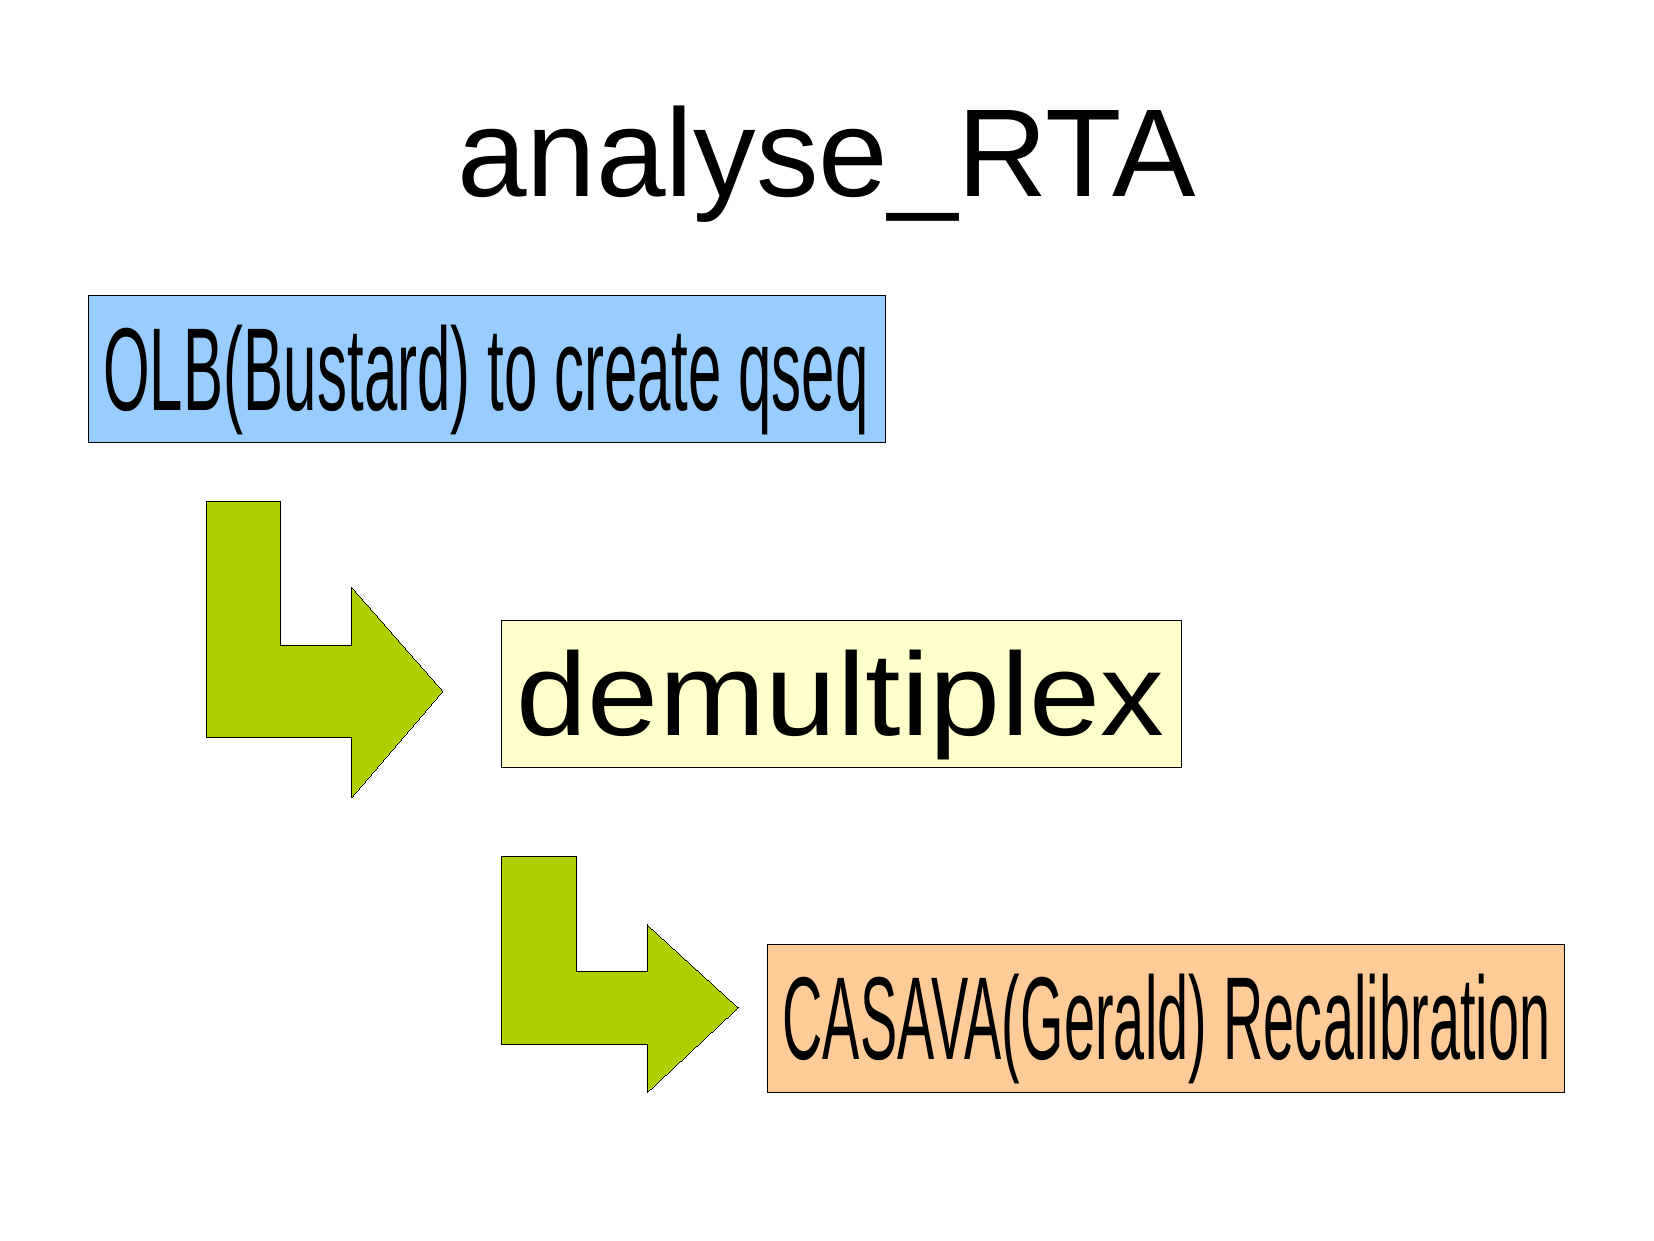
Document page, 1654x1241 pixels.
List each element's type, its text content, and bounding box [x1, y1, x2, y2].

text_box [501, 856, 739, 1093]
text_box demultiplex [501, 620, 1182, 768]
text_box OLB(Bustard) to create qseq [88, 295, 886, 443]
text_box [206, 501, 443, 798]
title analyse_RTA [82, 56, 1571, 250]
text_box CASAVA(Gerald) Recalibration [767, 944, 1565, 1093]
